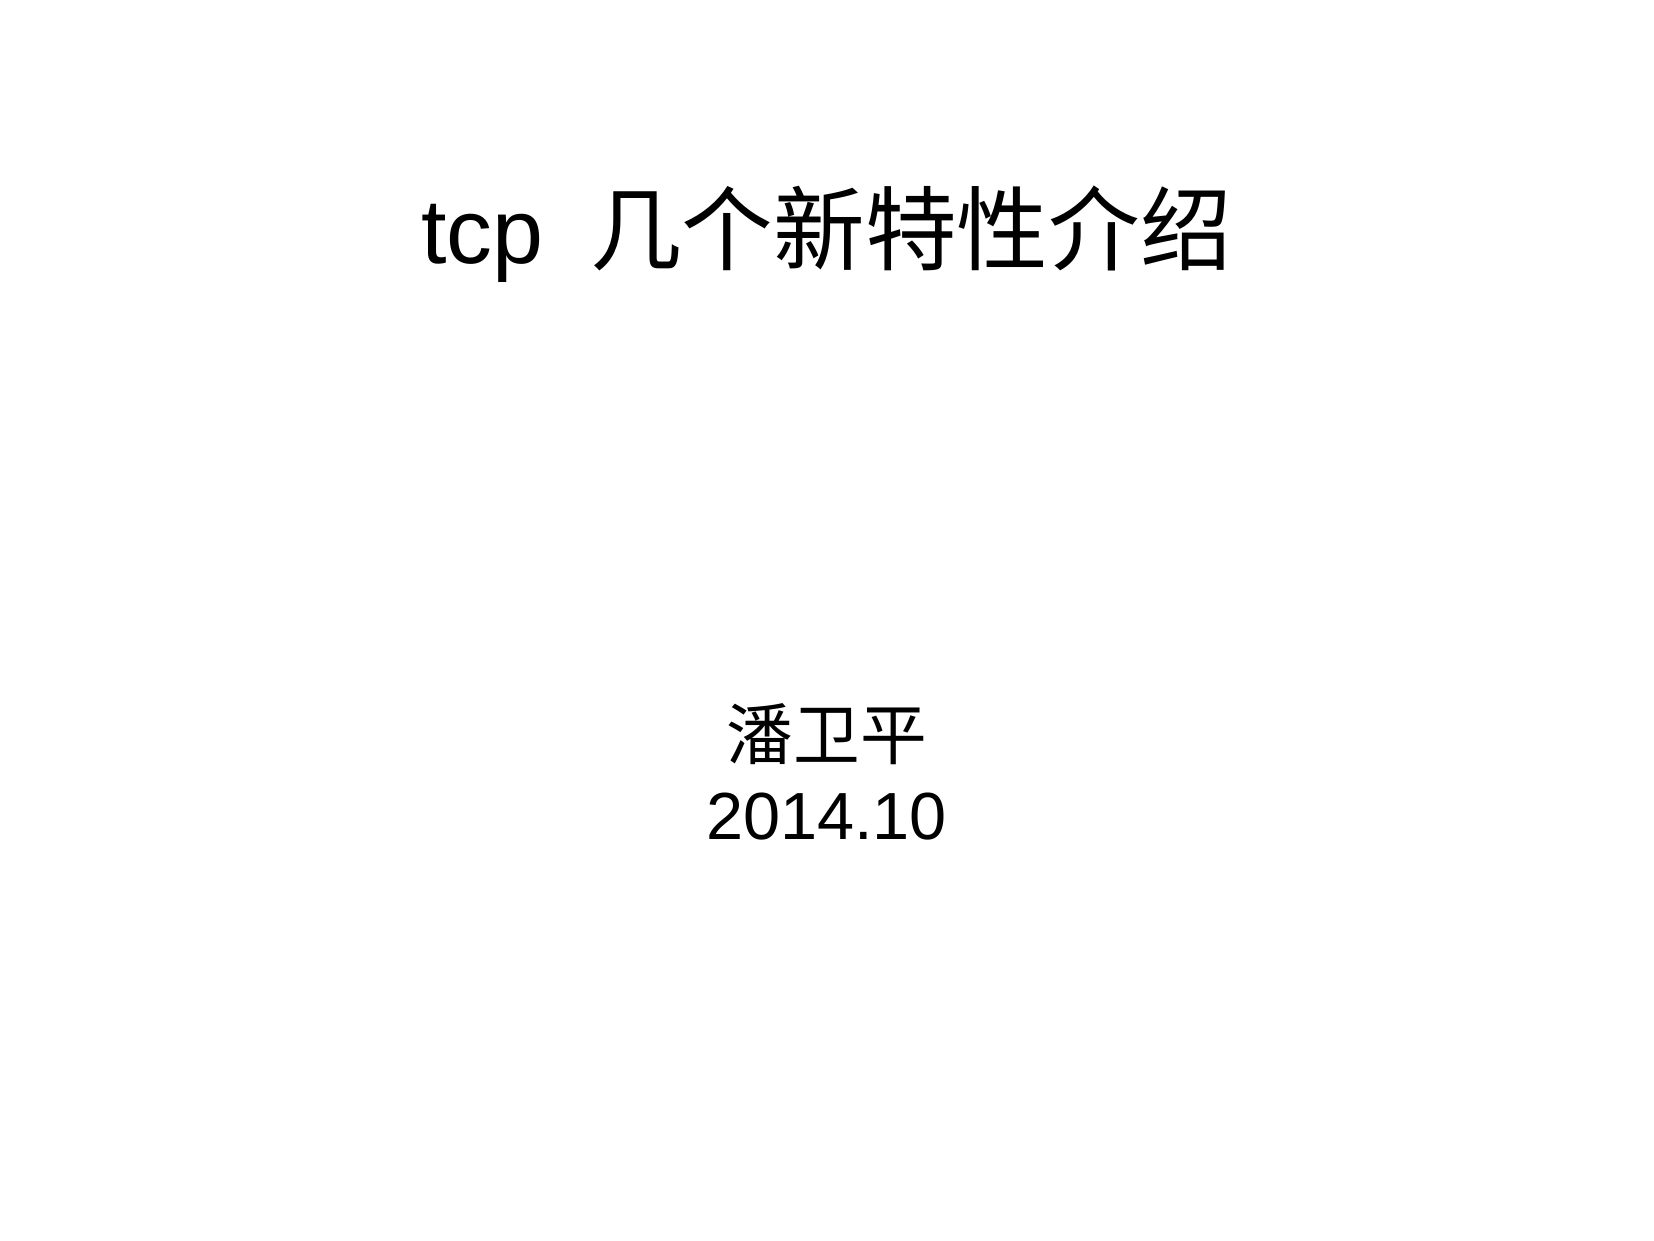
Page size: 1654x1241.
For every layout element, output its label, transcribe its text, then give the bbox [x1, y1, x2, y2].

subtitle 潘卫平 2014.10 [82, 408, 1571, 1128]
title tcp 几个新特性介绍 [82, 120, 1571, 328]
